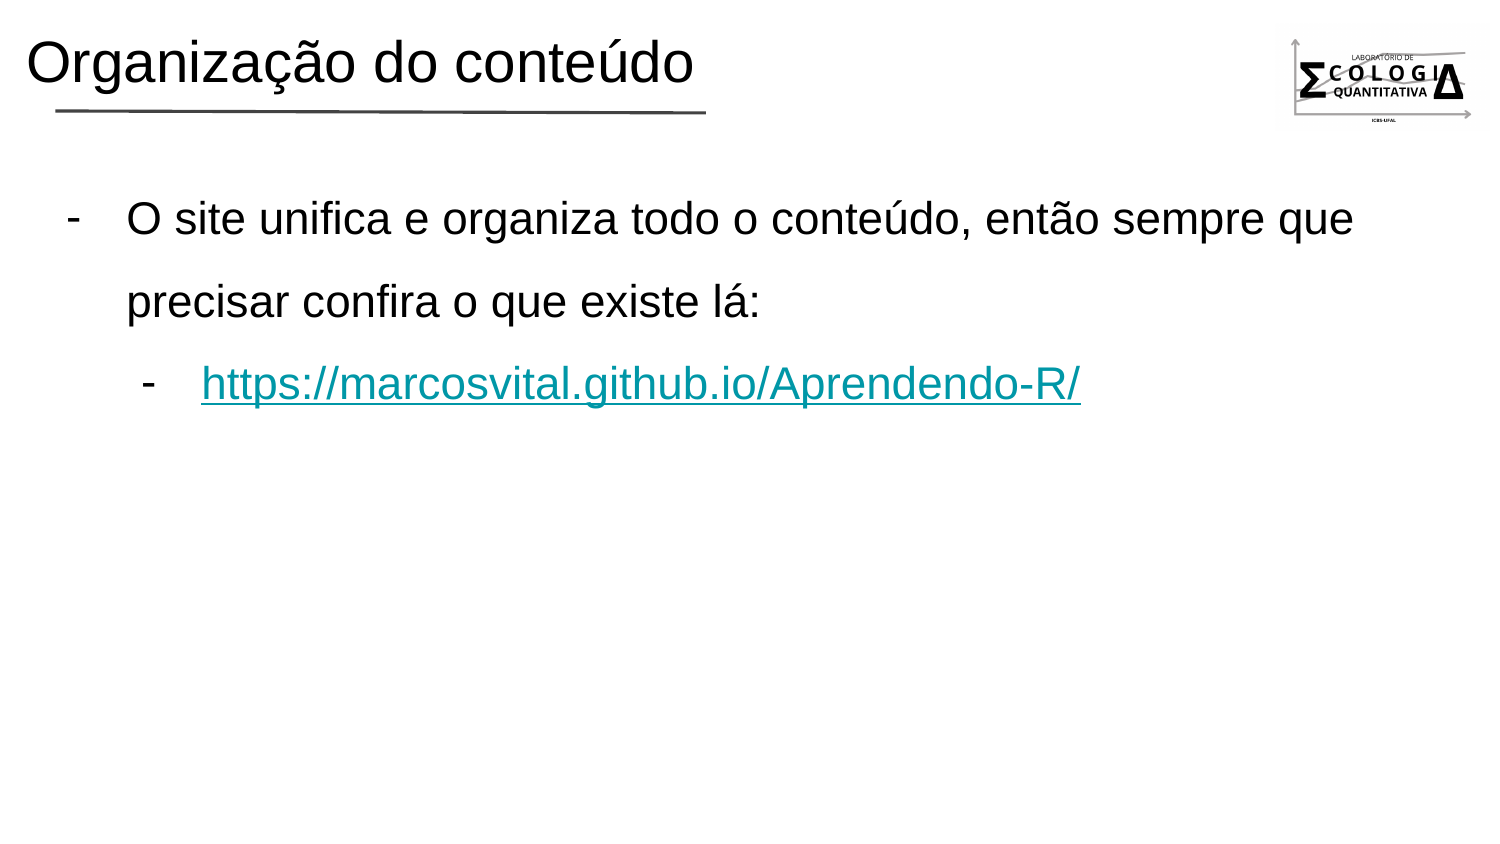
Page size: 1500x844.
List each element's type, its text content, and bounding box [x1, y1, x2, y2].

text_box O site unifica e organiza todo o conteúdo, então sempre que precisar confira o que existe lá: https://marcosvital.github.io/Aprendendo-R/ [36, 146, 1417, 822]
picture [1275, 23, 1490, 131]
text_box Organização do conteúdo [11, 9, 1210, 117]
